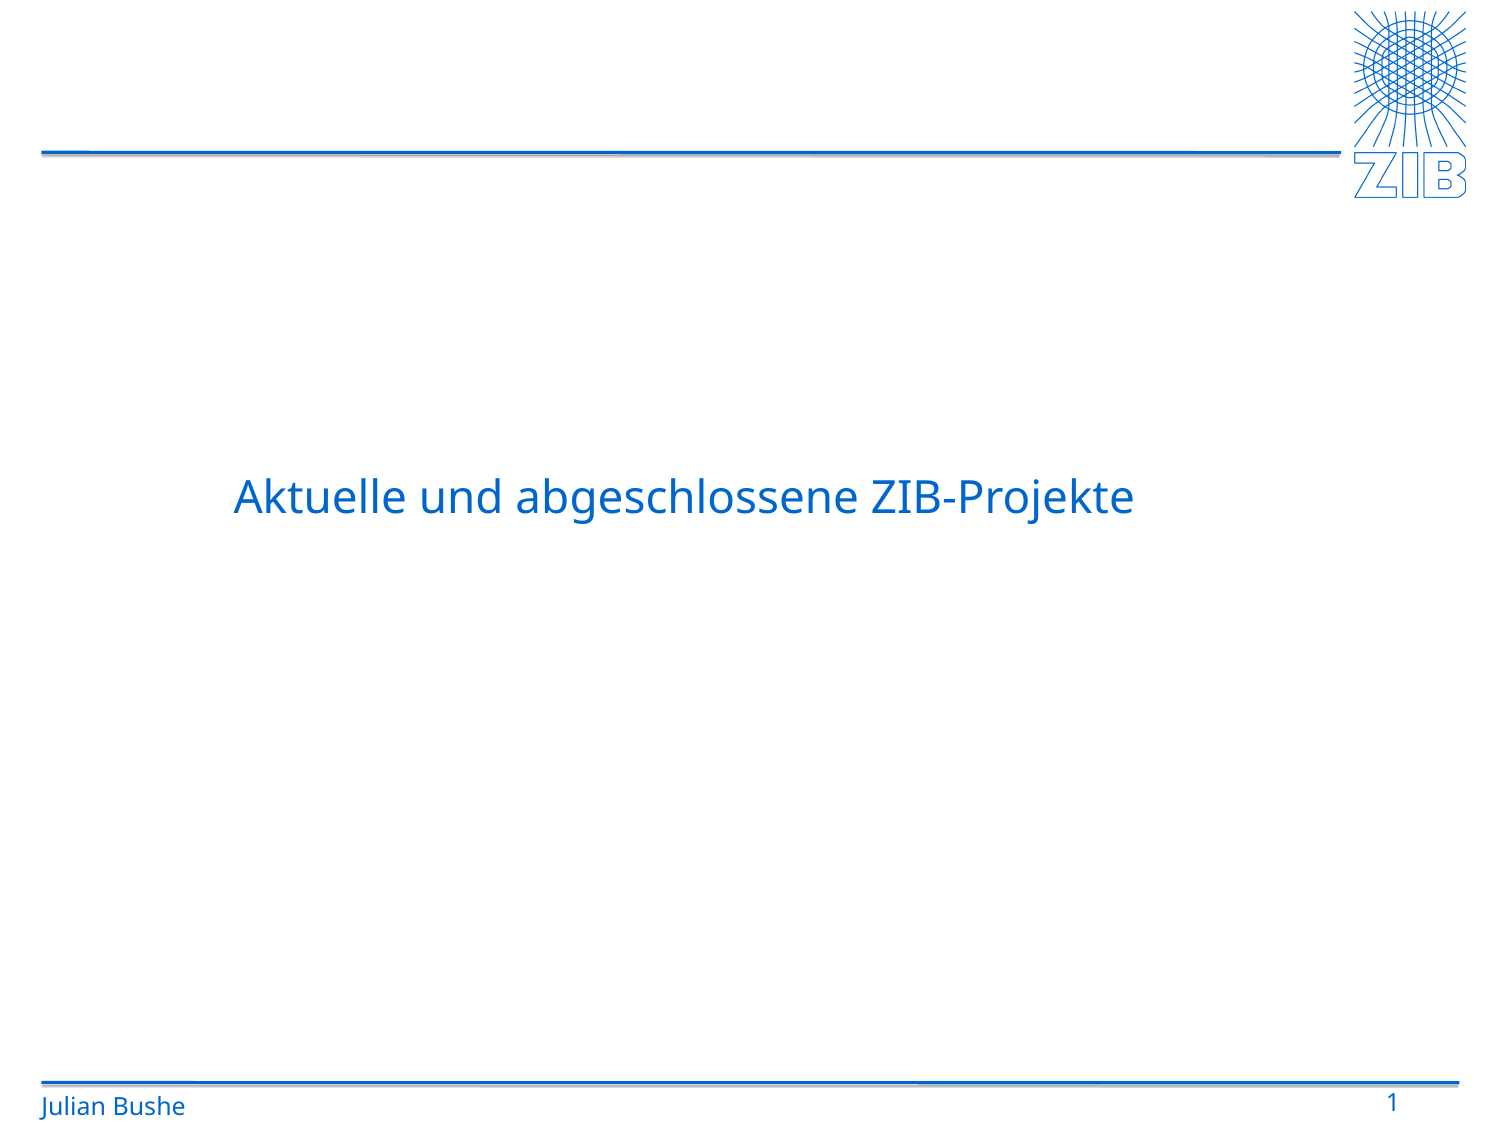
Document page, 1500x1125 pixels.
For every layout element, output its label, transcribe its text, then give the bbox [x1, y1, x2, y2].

title Aktuelle und abgeschlossene ZIB-Projekte [0, 413, 1500, 585]
slide_number Julian Bushe [41, 1082, 223, 1125]
picture [1353, 11, 1466, 198]
slide_number <Foliennummer> [1370, 1082, 1460, 1124]
